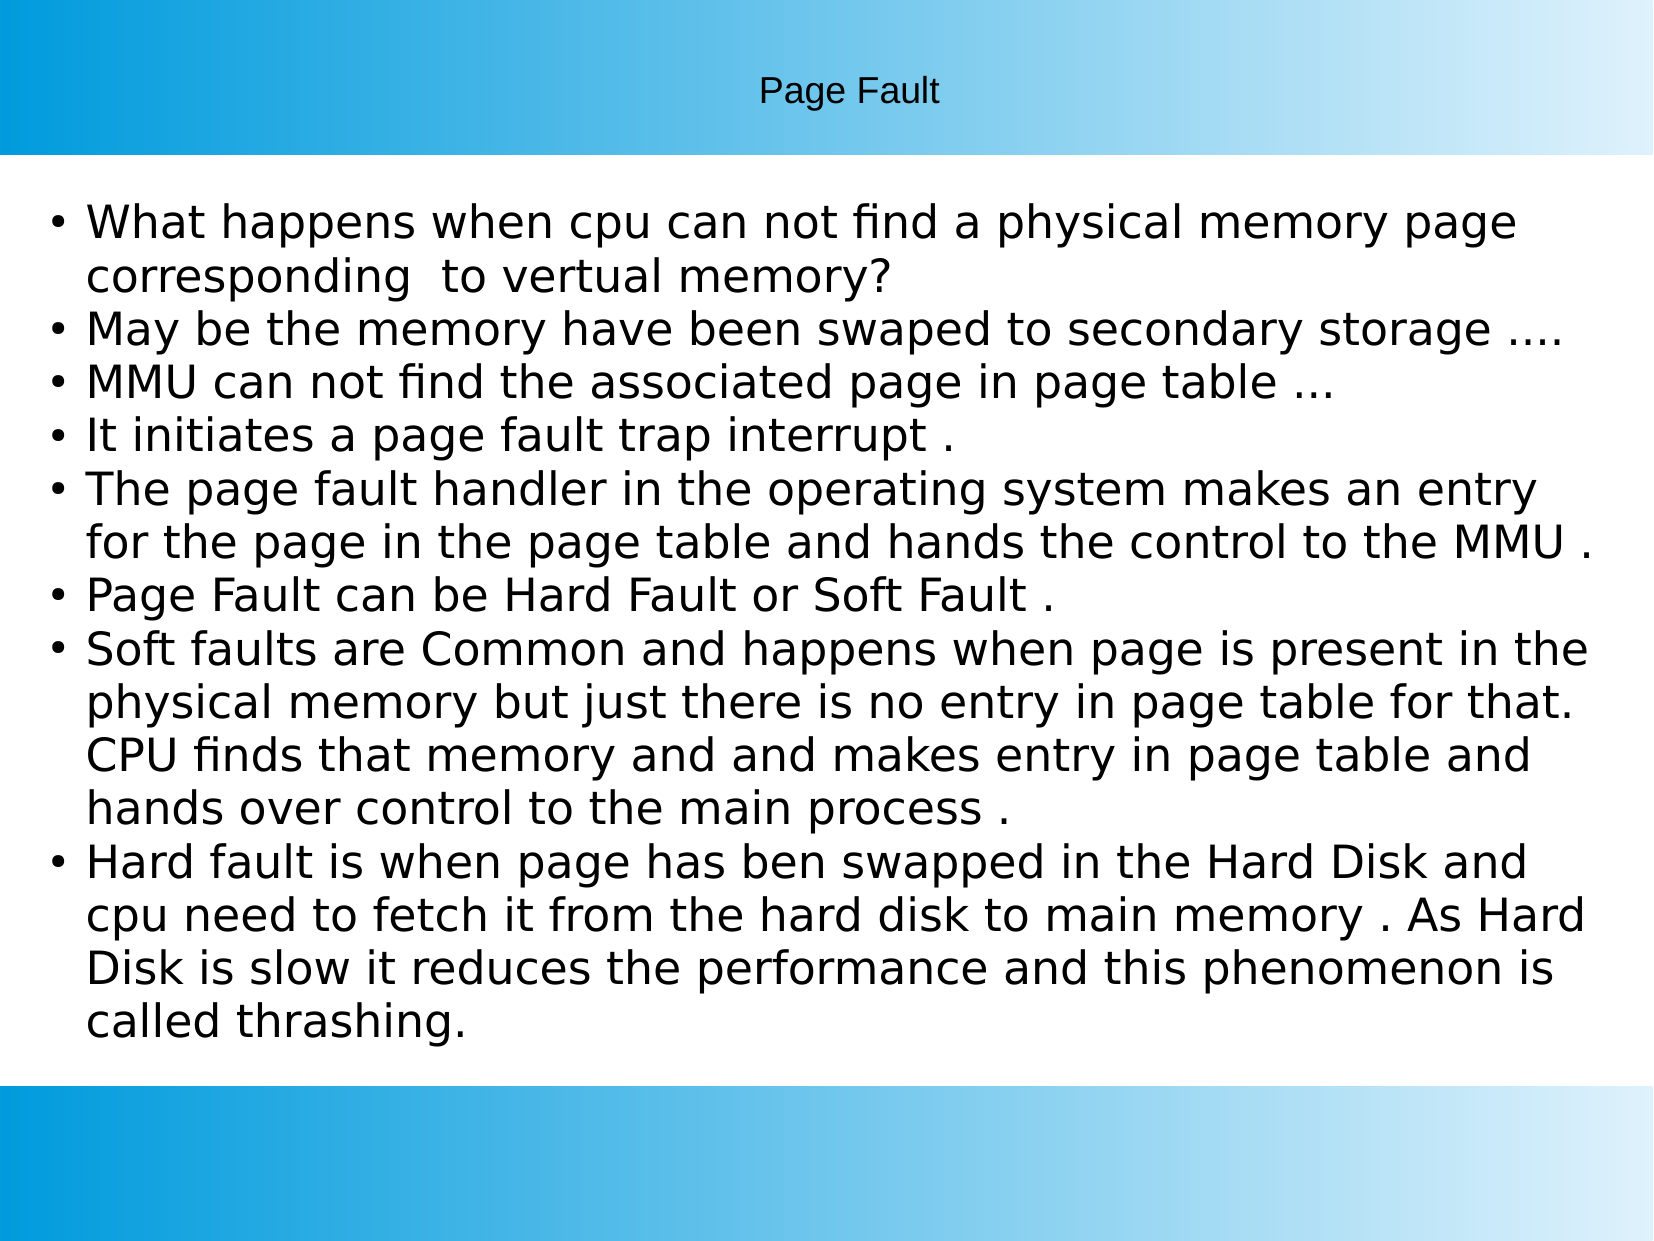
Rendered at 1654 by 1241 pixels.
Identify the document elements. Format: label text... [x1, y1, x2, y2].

text_box What happens when cpu can not find a physical memory page corresponding to vertual memory? May be the memory have been swaped to secondary storage .... MMU can not find the associated page in page table ... It initiates a page fault trap interrupt . The page fault handler in the operating system makes an entry for the page in the page table and hands the control to the MMU . Page Fault can be Hard Fault or Soft Fault . Soft faults are Common and happens when page is present in the physical memory but just there is no entry in page table for that. CPU finds that memory and and makes entry in page table and hands over control to the main process . Hard fault is when page has ben swapped in the Hard Disk and cpu need to fetch it from the hard disk to main memory . As Hard Disk is slow it reduces the performance and this phenomenon is called thrashing. [35, 188, 1630, 1057]
text_box Page Fault [744, 58, 955, 119]
